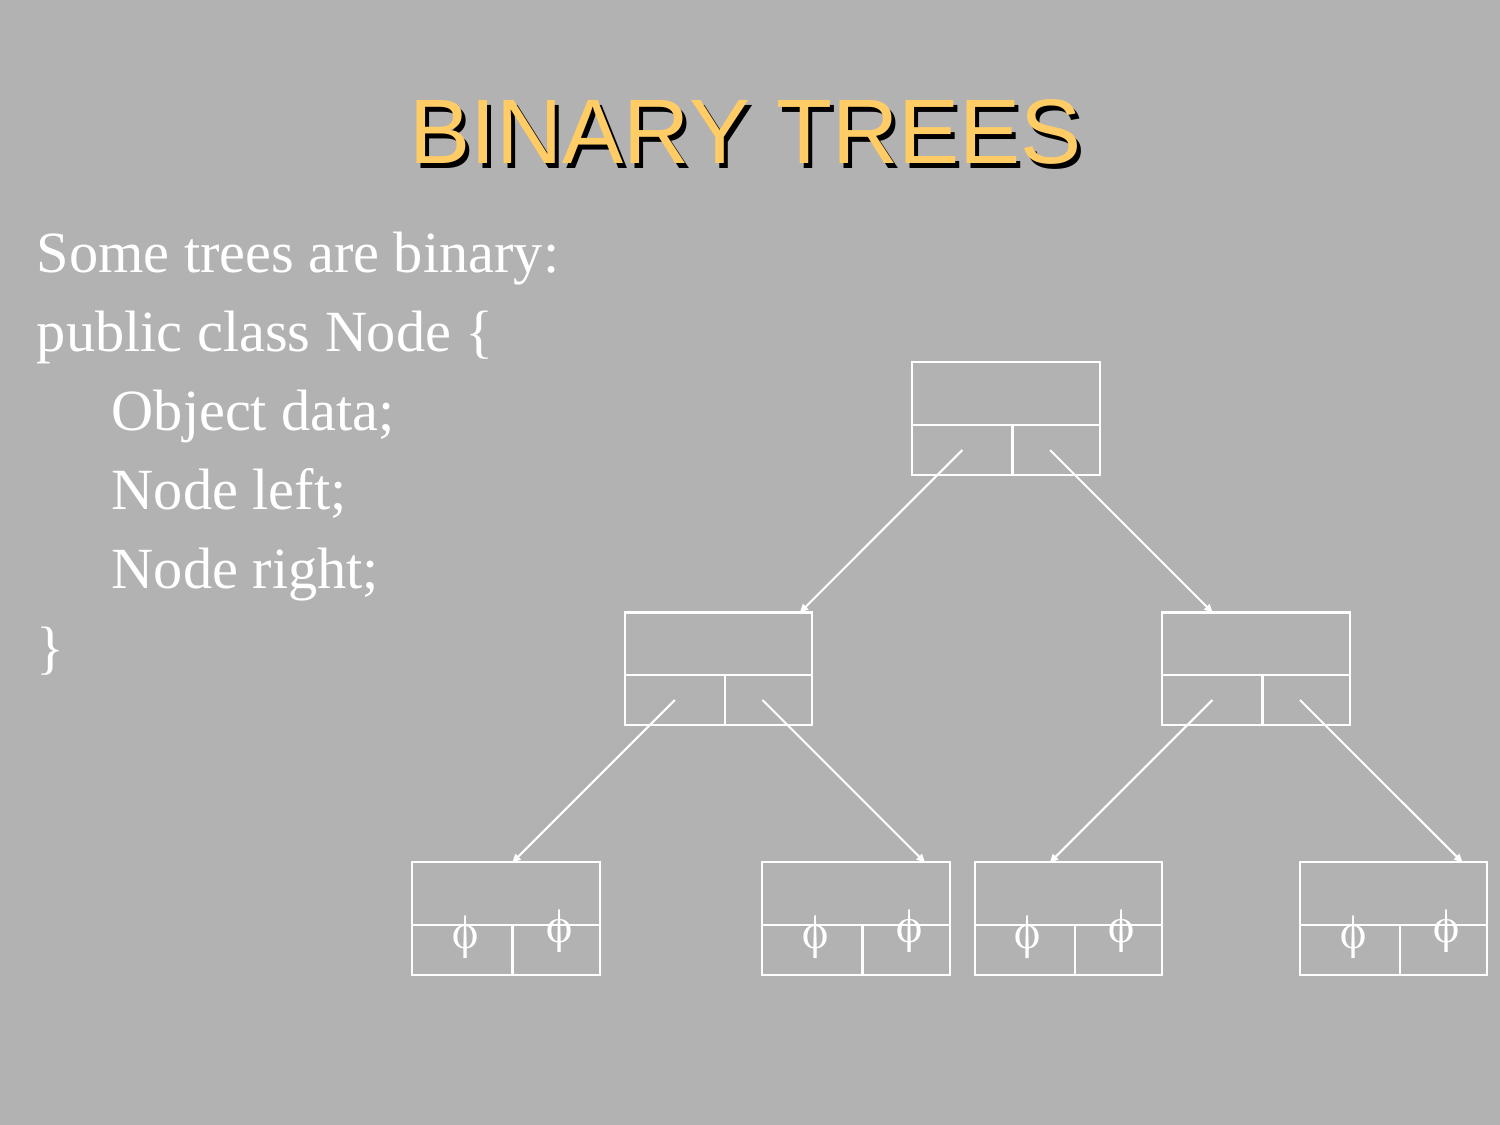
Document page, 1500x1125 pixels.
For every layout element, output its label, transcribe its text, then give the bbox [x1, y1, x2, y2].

text_box  [1000, 905, 1057, 967]
title BINARY TREES [17, 37, 1476, 228]
text_box  [787, 905, 844, 967]
text_box  [531, 899, 588, 961]
text_box  [437, 905, 494, 967]
text_box  [1094, 899, 1150, 961]
text_box  [881, 899, 938, 961]
text_box  [1325, 905, 1382, 967]
list Some trees are binary: public class Node { Object data; Node left; Node right; } [22, 212, 625, 726]
text_box  [1419, 899, 1475, 961]
